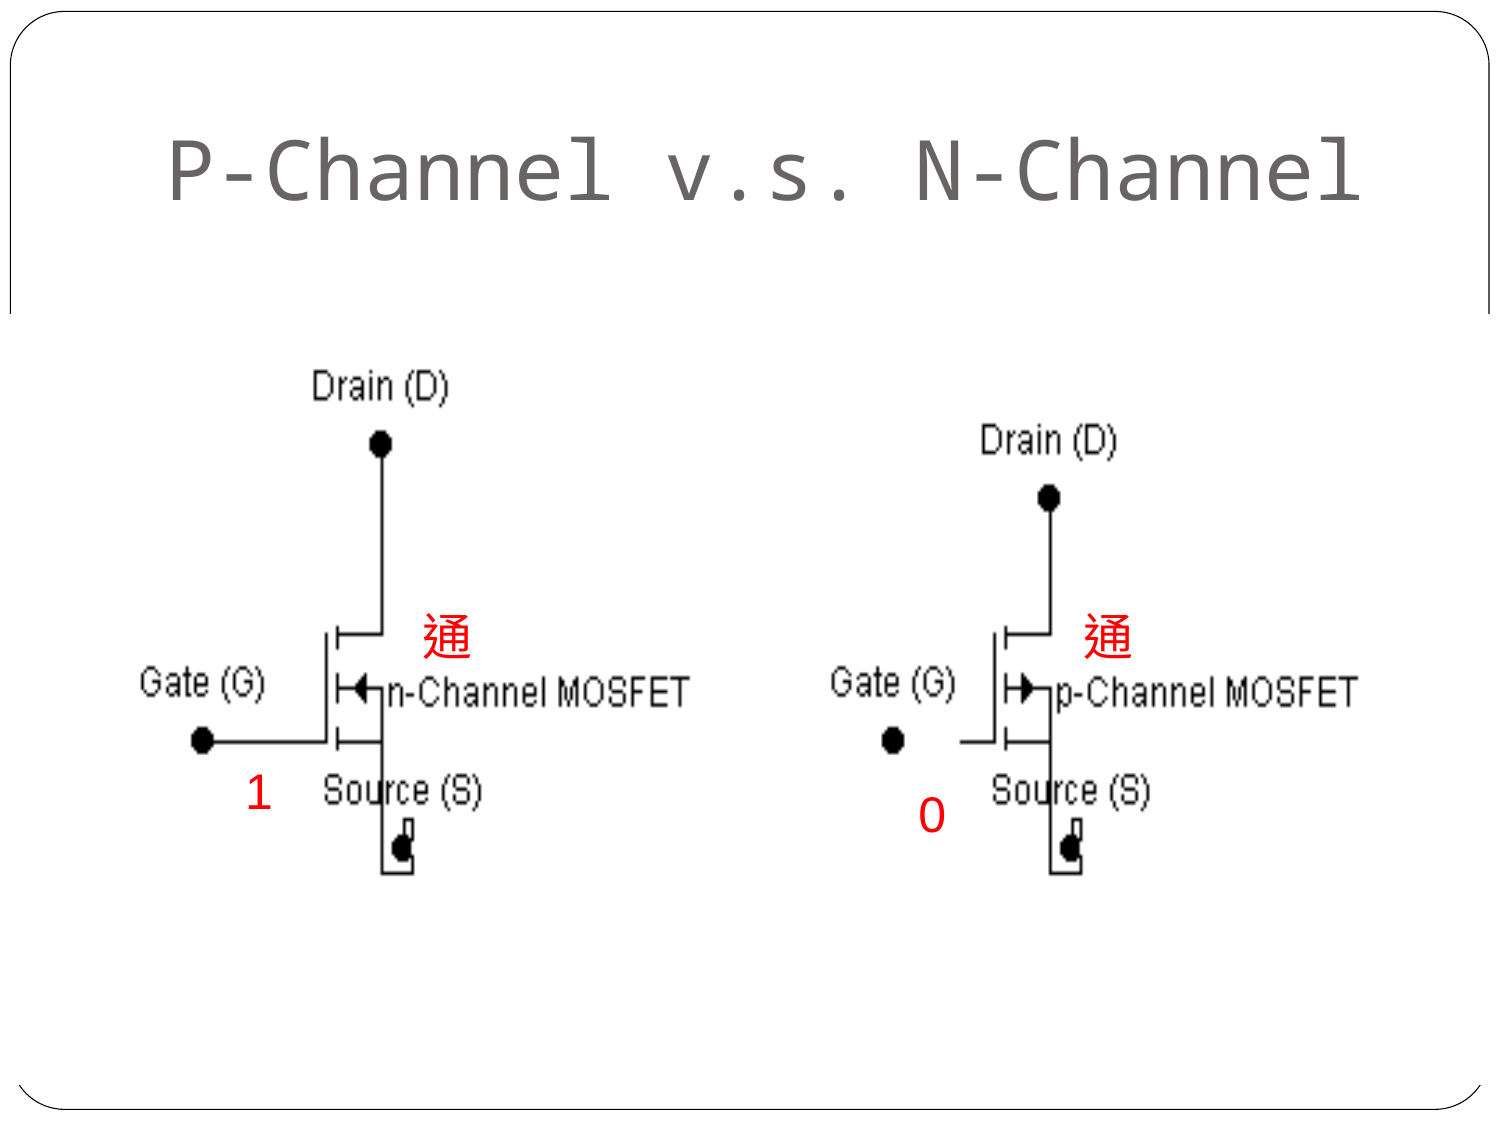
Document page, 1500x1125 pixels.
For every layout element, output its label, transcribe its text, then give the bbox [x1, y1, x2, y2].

text_box 通 [407, 597, 488, 674]
title P-Channel v.s. N-Channel [150, 44, 1426, 233]
text_box [0, 314, 1500, 1085]
text_box 通 [1069, 597, 1149, 674]
text_box 1 [230, 751, 289, 827]
text_box 0 [903, 774, 962, 851]
